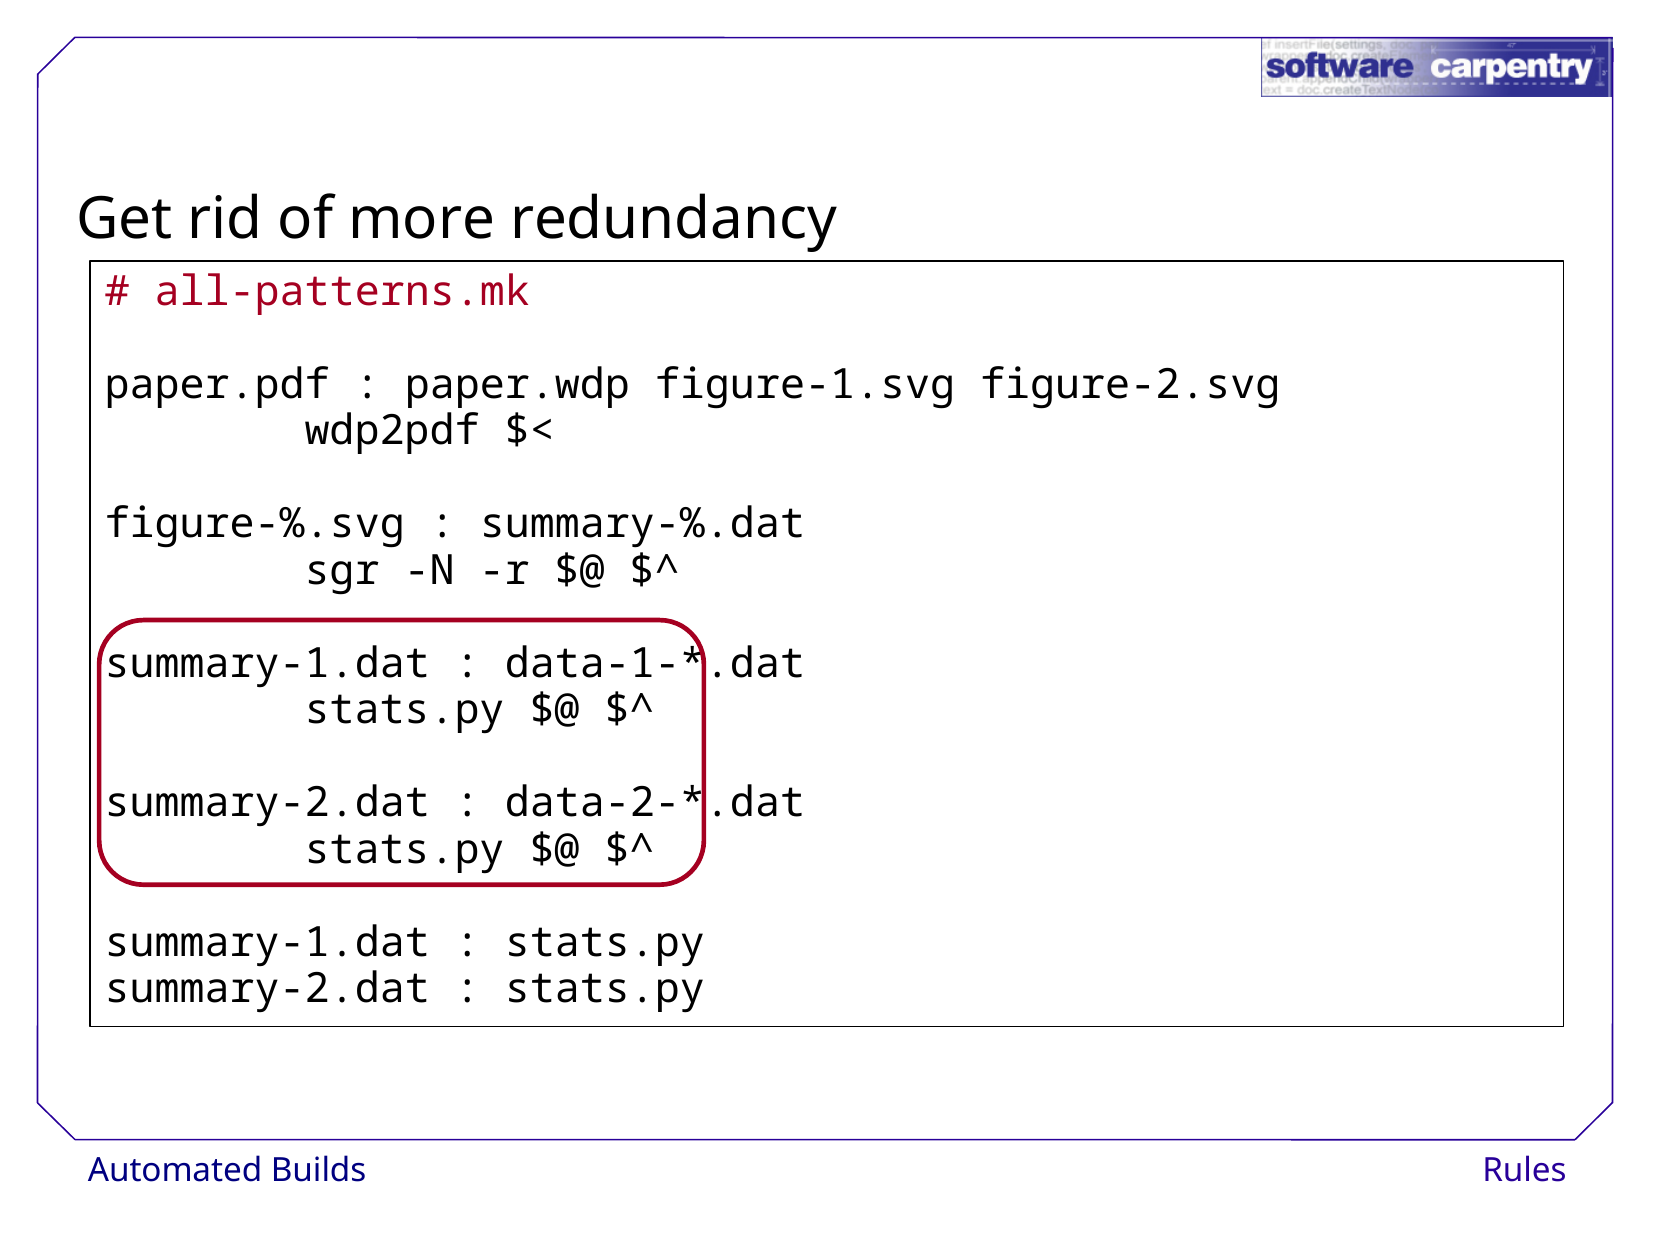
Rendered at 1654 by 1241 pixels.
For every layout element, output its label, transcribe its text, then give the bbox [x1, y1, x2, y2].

picture [1261, 39, 1613, 97]
text_box Get rid of more redundancy [61, 138, 1002, 259]
text_box # all-patterns.mk paper.pdf : paper.wdp figure-1.svg figure-2.svg wdp2pdf $< figure-%.svg : summary-%.dat sgr -N -r $@ $^ summary-1.dat : data-1-*.dat stats.py $@ $^ summary-2.dat : data-2-*.dat stats.py $@ $^ summary-1.dat : stats.py summary-2.dat : stats.py [89, 260, 1564, 1027]
